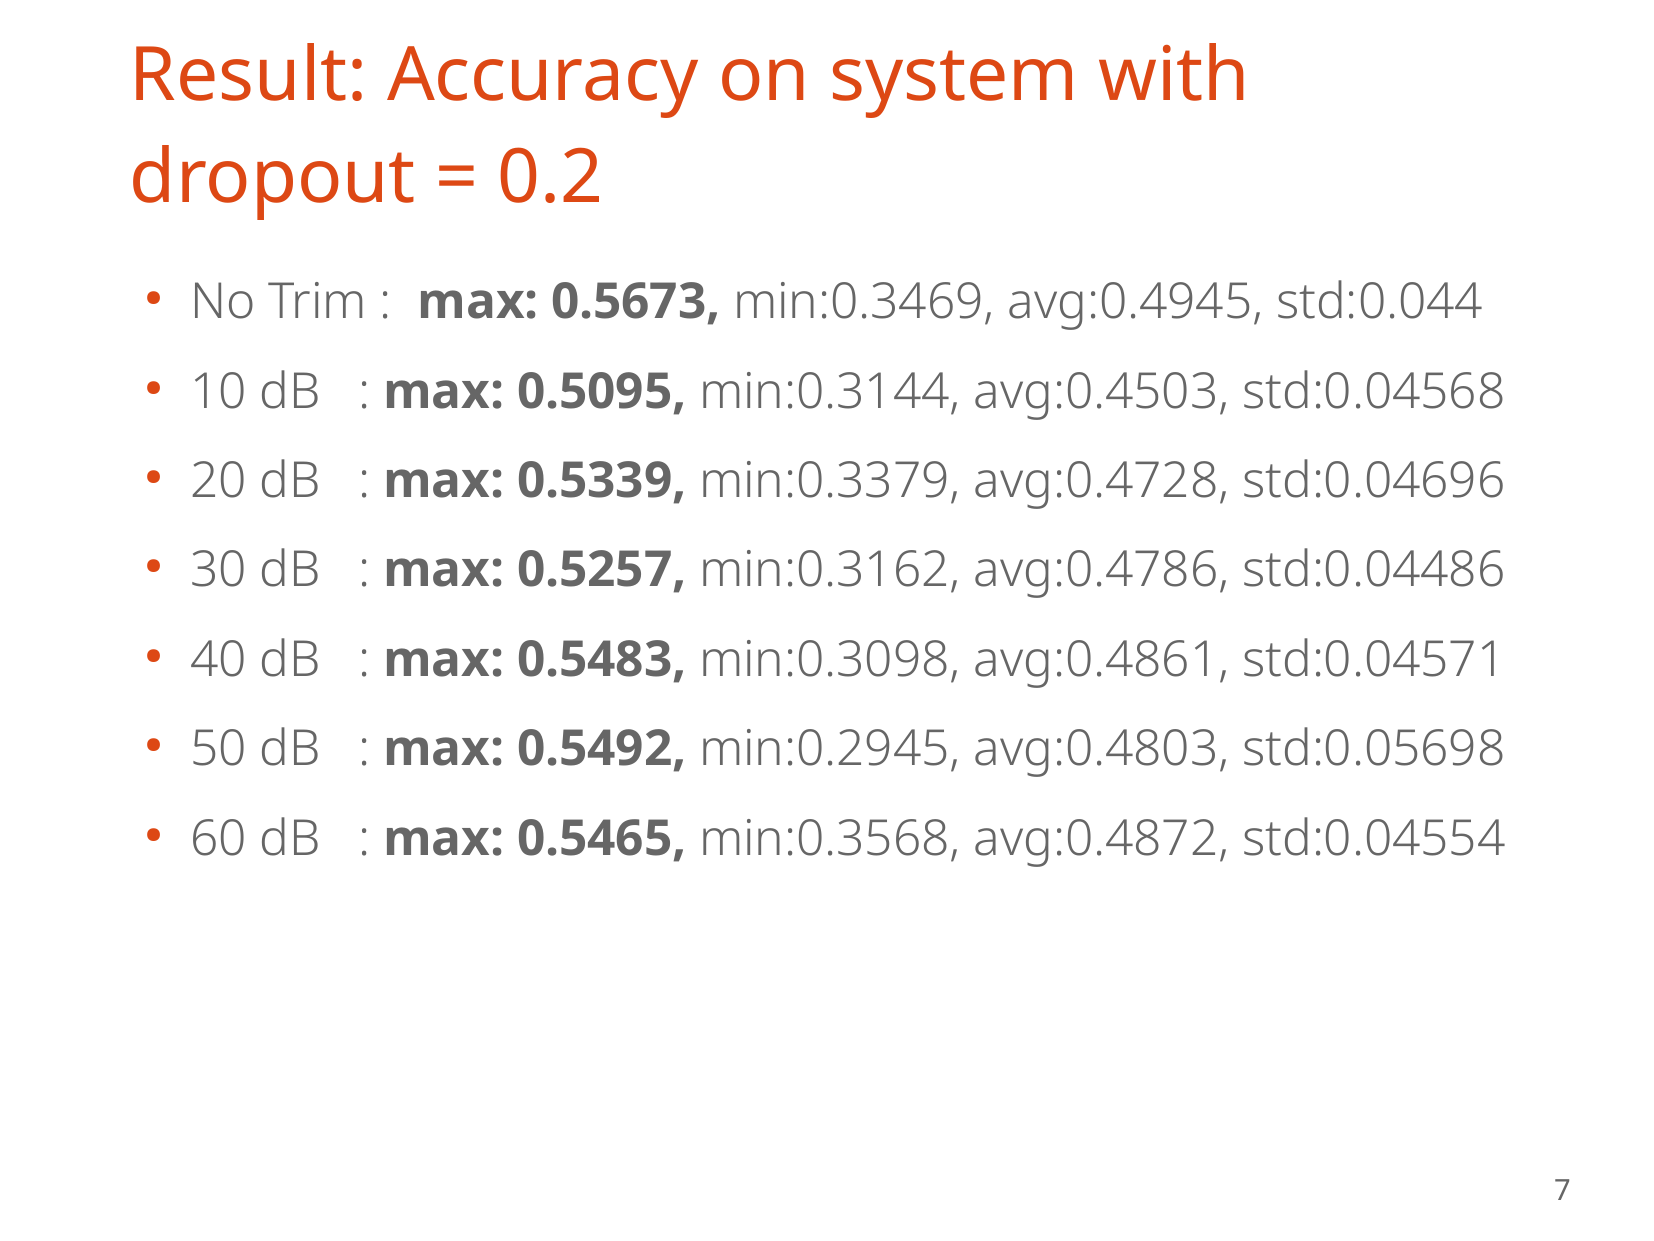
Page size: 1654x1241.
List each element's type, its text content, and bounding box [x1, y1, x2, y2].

title Result: Accuracy on system with dropout = 0.2 [129, 35, 1518, 210]
list No Trim : max: 0.5673, min:0.3469, avg:0.4945, std:0.044 10 dB : max: 0.5095, min:0.3144, avg:0.4503, std:0.04568 20 dB : max: 0.5339, min:0.3379, avg:0.4728, std:0.04696 30 dB : max: 0.5257, min:0.3162, avg:0.4786, std:0.04486 40 dB : max: 0.5483, min:0.3098, avg:0.4861, std:0.04571 50 dB : max: 0.5492, min:0.2945, avg:0.4803, std:0.05698 60 dB : max: 0.5465, min:0.3568, avg:0.4872, std:0.04554 [129, 265, 1518, 886]
